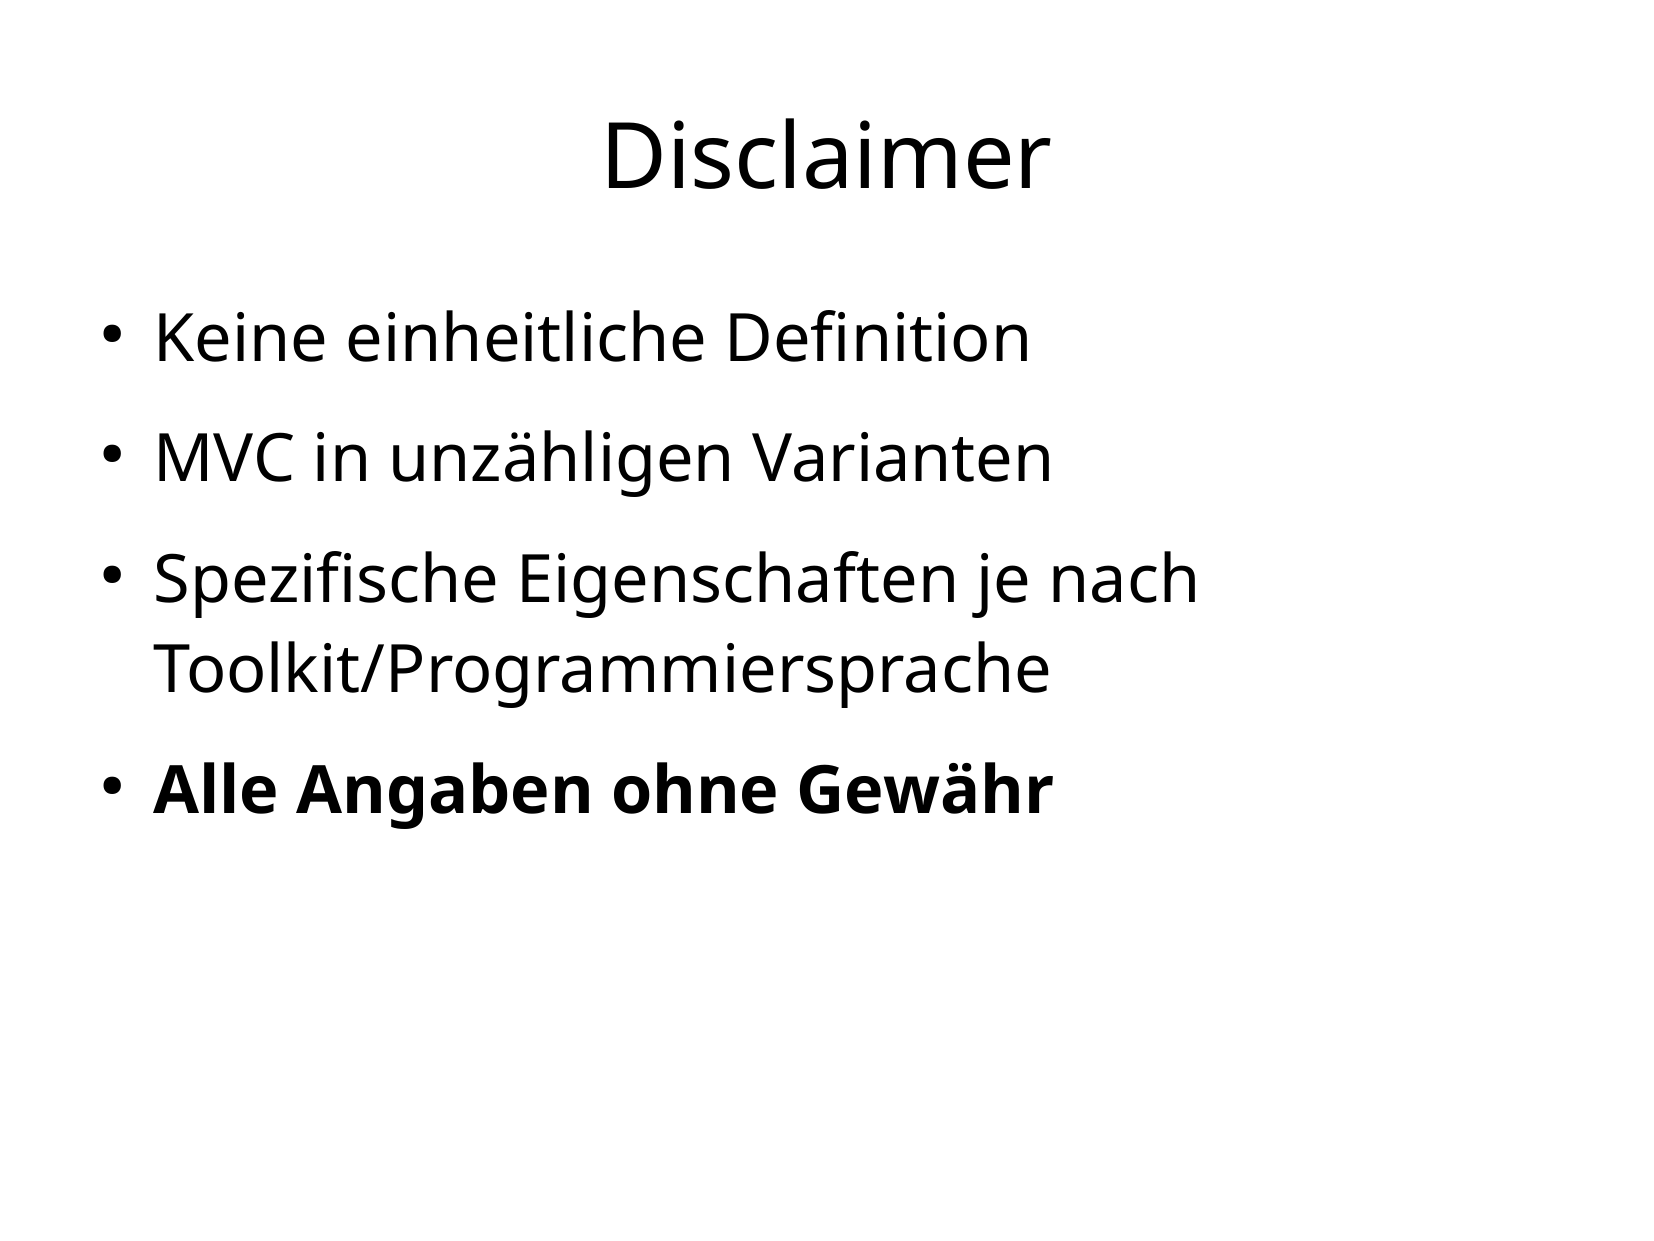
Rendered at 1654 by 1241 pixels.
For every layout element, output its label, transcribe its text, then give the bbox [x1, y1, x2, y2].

list Keine einheitliche Definition MVC in unzähligen Varianten Spezifische Eigenschaften je nach Toolkit/Programmiersprache Alle Angaben ohne Gewähr [82, 290, 1571, 1010]
title Disclaimer [82, 49, 1571, 257]
